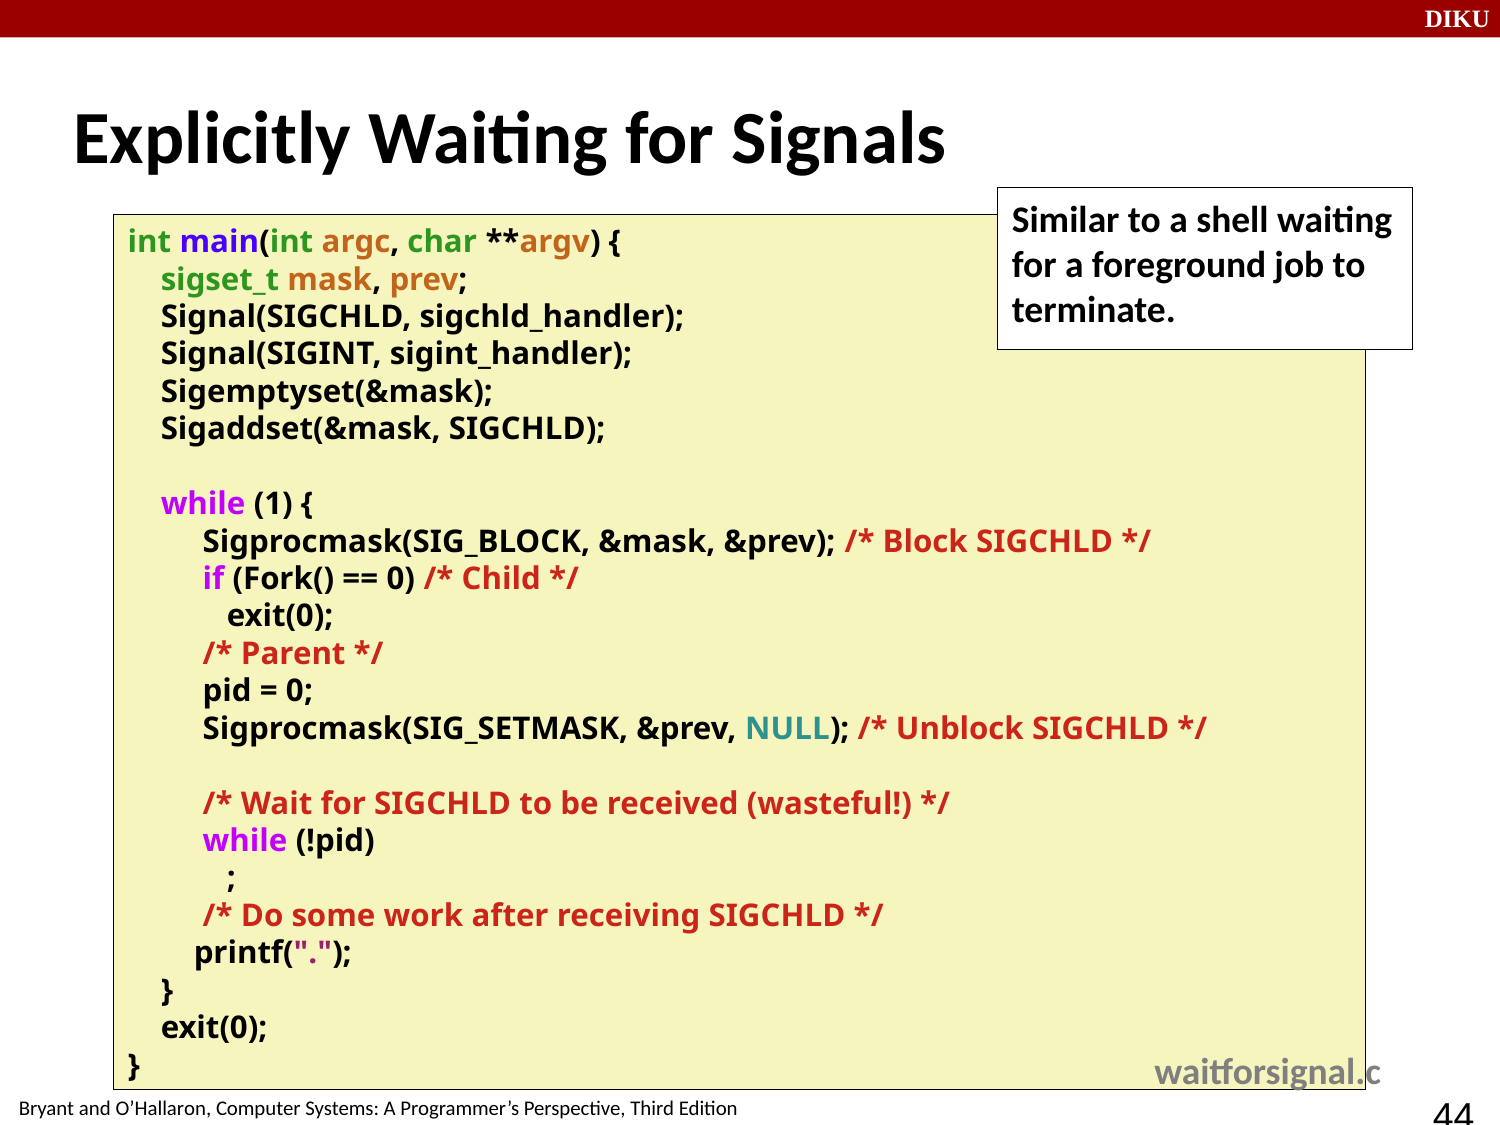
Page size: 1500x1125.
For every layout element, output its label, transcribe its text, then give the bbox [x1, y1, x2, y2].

text_box waitforsignal.c [1139, 1039, 1397, 1100]
text_box Similar to a shell waiting for a foreground job to terminate. [997, 187, 1413, 350]
text_box int main(int argc, char **argv) { sigset_t mask, prev; Signal(SIGCHLD, sigchld_handler); Signal(SIGINT, sigint_handler); Sigemptyset(&mask); Sigaddset(&mask, SIGCHLD); while (1) { Sigprocmask(SIG_BLOCK, &mask, &prev); /* Block SIGCHLD */ if (Fork() == 0) /* Child */ exit(0); /* Parent */ pid = 0; Sigprocmask(SIG_SETMASK, &prev, NULL); /* Unblock SIGCHLD */ /* Wait for SIGCHLD to be received (wasteful!) */ while (!pid) ; /* Do some work after receiving SIGCHLD */ printf("."); } exit(0); } [113, 213, 1365, 1090]
text_box Explicitly Waiting for Signals [58, 71, 1450, 197]
